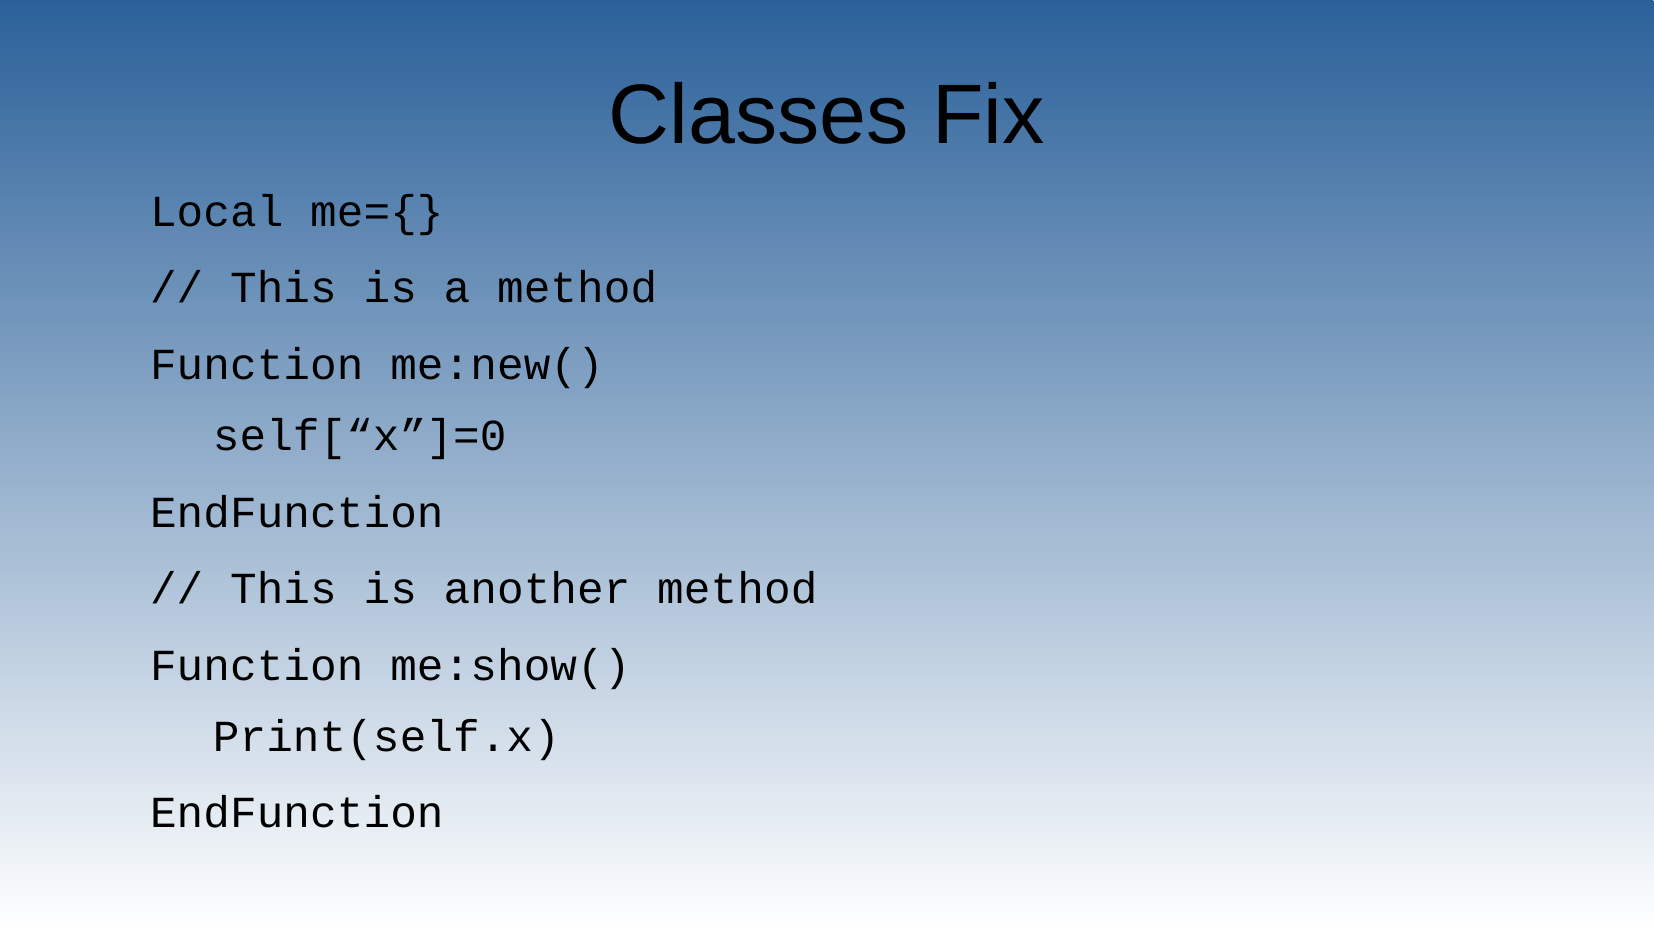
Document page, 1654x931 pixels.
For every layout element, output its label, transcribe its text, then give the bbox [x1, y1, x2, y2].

list Local me={} // This is a method Function me:new() self[“x”]=0 EndFunction // This is another method Function me:show() Print(self.x) EndFunction [86, 189, 1576, 844]
title Classes Fix [82, 37, 1571, 193]
